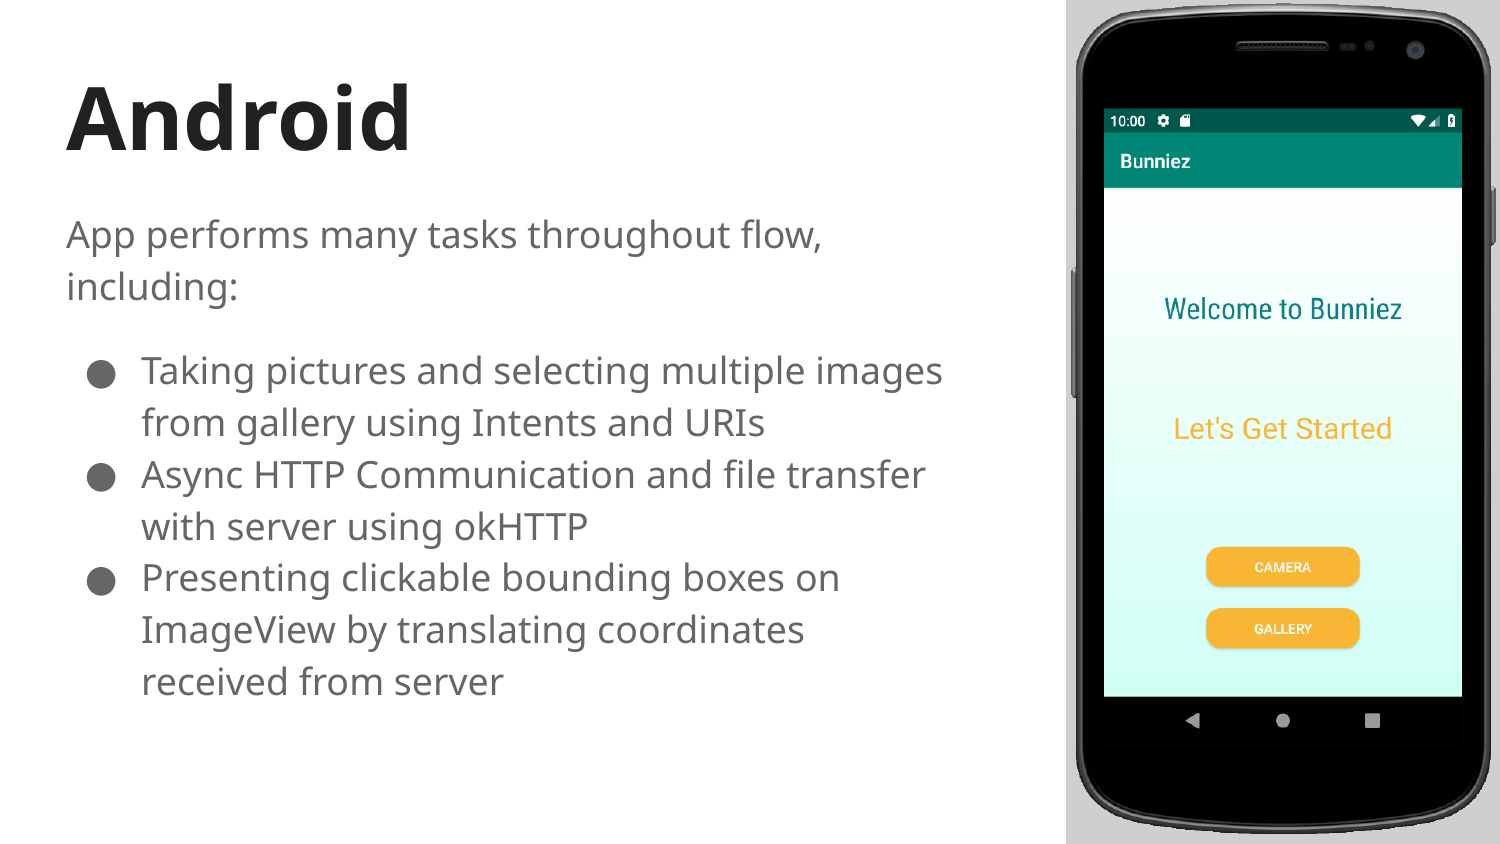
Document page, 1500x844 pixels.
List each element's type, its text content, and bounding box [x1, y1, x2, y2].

title Android [51, 48, 1066, 180]
list App performs many tasks throughout flow, including: Taking pictures and selecting multiple images from gallery using Intents and URIs Async HTTP Communication and file transfer with server using okHTTP Presenting clickable bounding boxes on ImageView by translating coordinates received from server [51, 189, 979, 830]
picture [1066, 0, 1500, 844]
